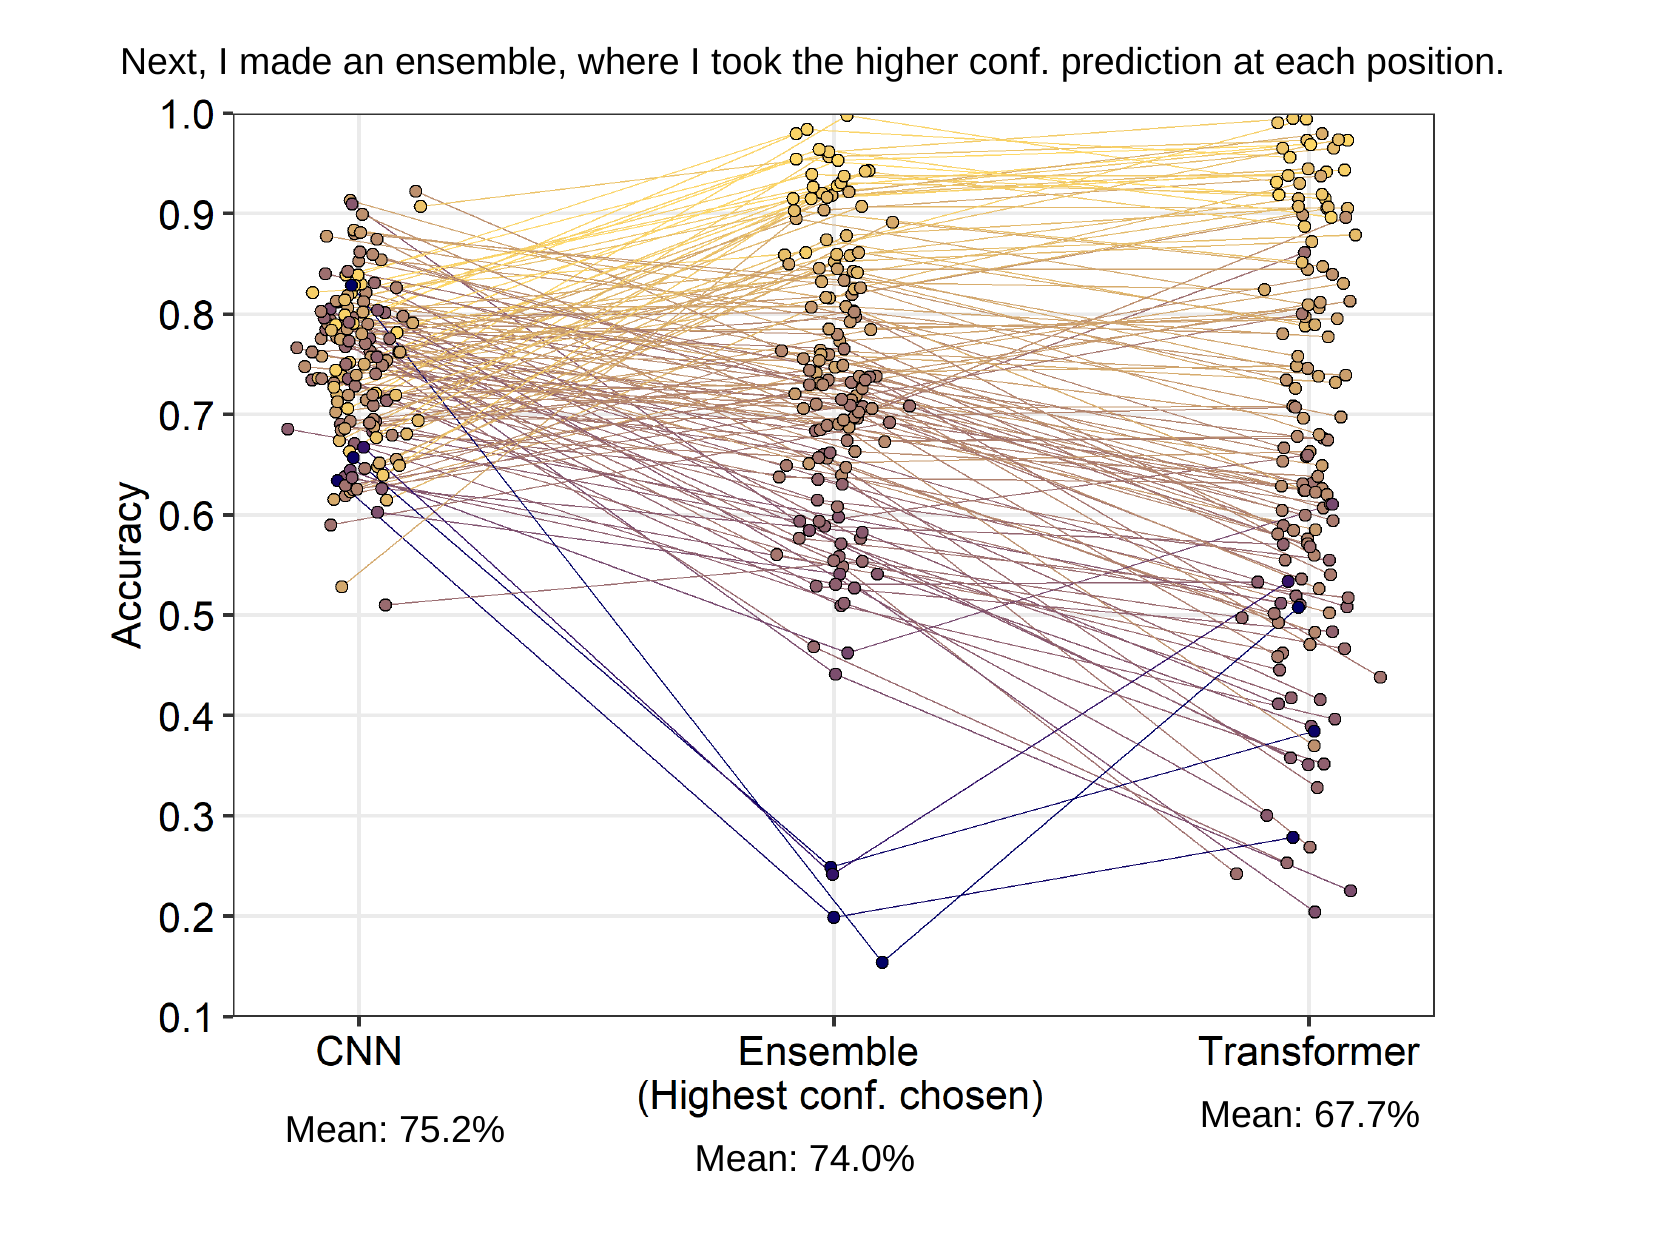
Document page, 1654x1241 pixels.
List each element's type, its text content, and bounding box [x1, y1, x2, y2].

text_box Mean: 67.7% [1185, 1086, 1501, 1186]
text_box Next, I made an ensemble, where I took the higher conf. prediction at each position. [105, 33, 1654, 91]
picture [90, 93, 1455, 1186]
text_box Mean: 75.2% [270, 1101, 586, 1201]
text_box Mean: 74.0% [679, 1130, 995, 1230]
